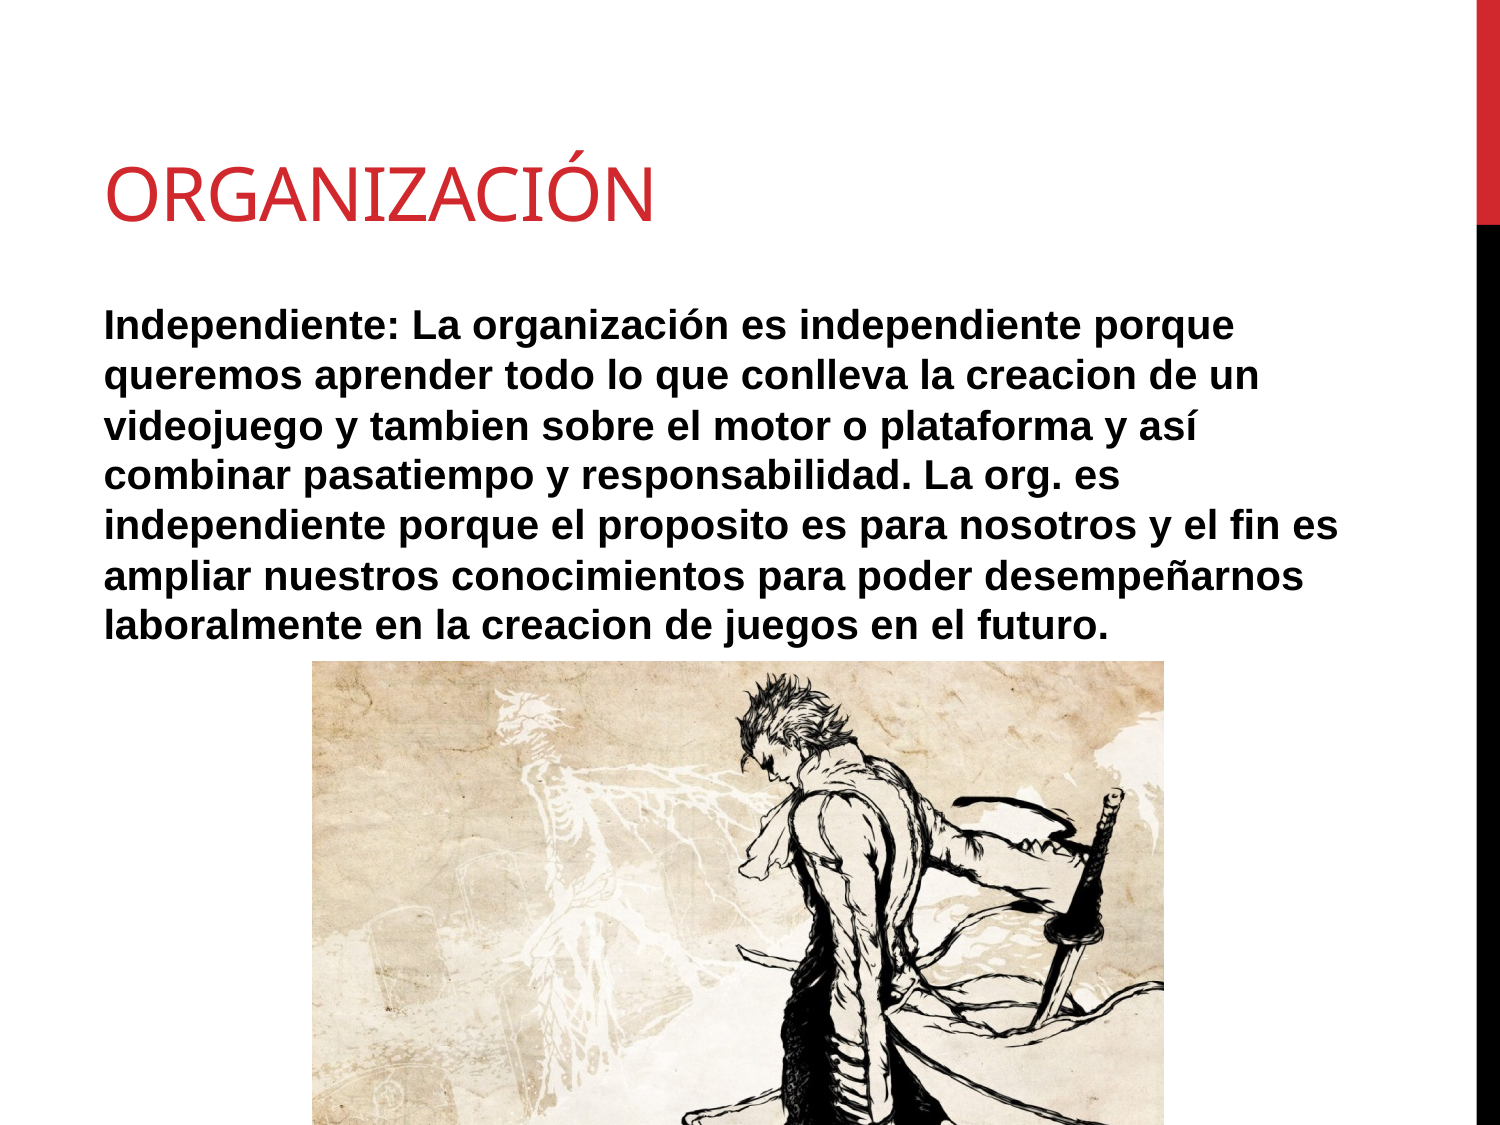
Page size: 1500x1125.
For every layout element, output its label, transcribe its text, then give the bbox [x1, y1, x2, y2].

picture [312, 661, 1164, 1125]
list Independiente: La organización es independiente porque queremos aprender todo lo que conlleva la creacion de un videojuego y tambien sobre el motor o plataforma y así combinar pasatiempo y responsabilidad. La org. es independiente porque el proposito es para nosotros y el fin es ampliar nuestros conocimientos para poder desempeñarnos laboralmente en la creacion de juegos en el futuro. [88, 290, 1388, 765]
title Organización [88, 66, 1388, 244]
